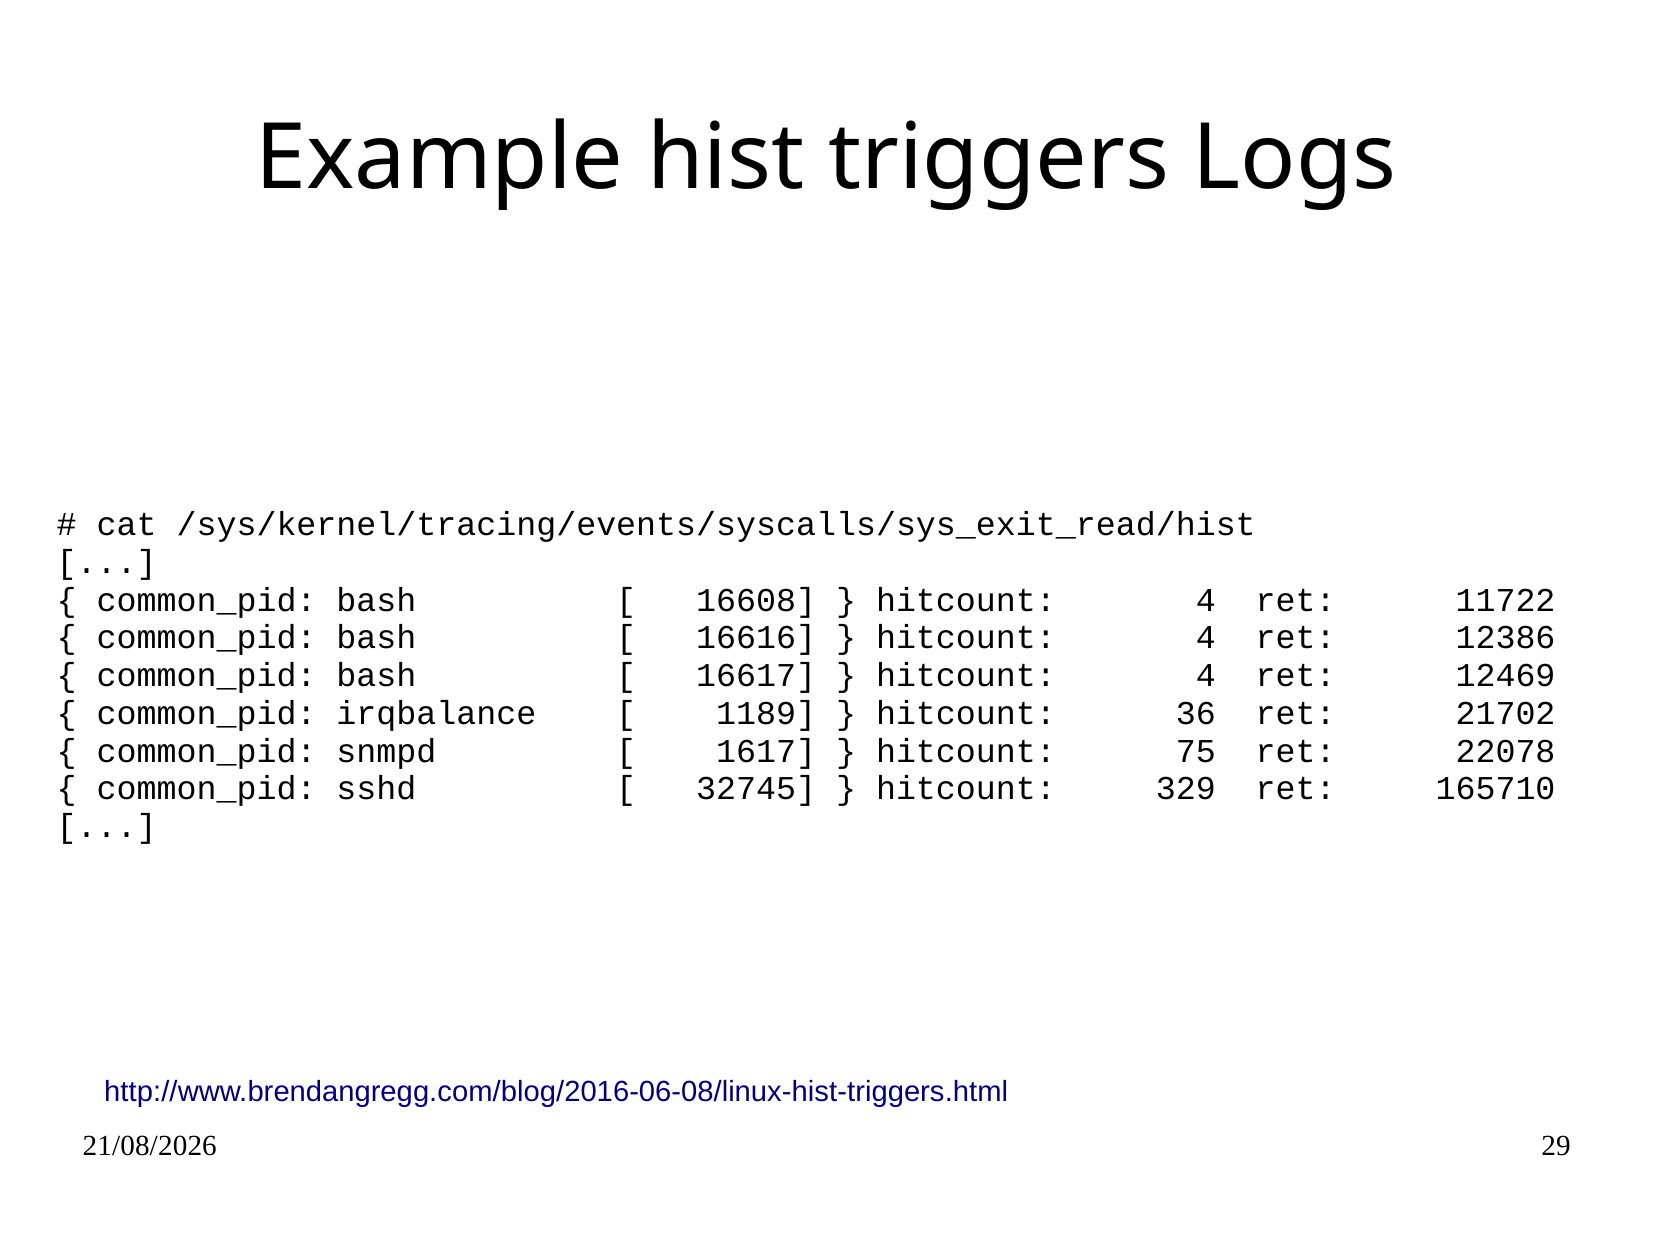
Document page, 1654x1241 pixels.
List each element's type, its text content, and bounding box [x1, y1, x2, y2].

text_box # cat /sys/kernel/tracing/events/syscalls/sys_exit_read/hist [...] { common_pid: bash [ 16608] } hitcount: 4 ret: 11722 { common_pid: bash [ 16616] } hitcount: 4 ret: 12386 { common_pid: bash [ 16617] } hitcount: 4 ret: 12469 { common_pid: irqbalance [ 1189] } hitcount: 36 ret: 21702 { common_pid: snmpd [ 1617] } hitcount: 75 ret: 22078 { common_pid: sshd [ 32745] } hitcount: 329 ret: 165710 [...] [41, 500, 1591, 856]
title Example hist triggers Logs [82, 49, 1571, 257]
text_box http://www.brendangregg.com/blog/2016-06-08/linux-hist-triggers.html [89, 1067, 1066, 1116]
